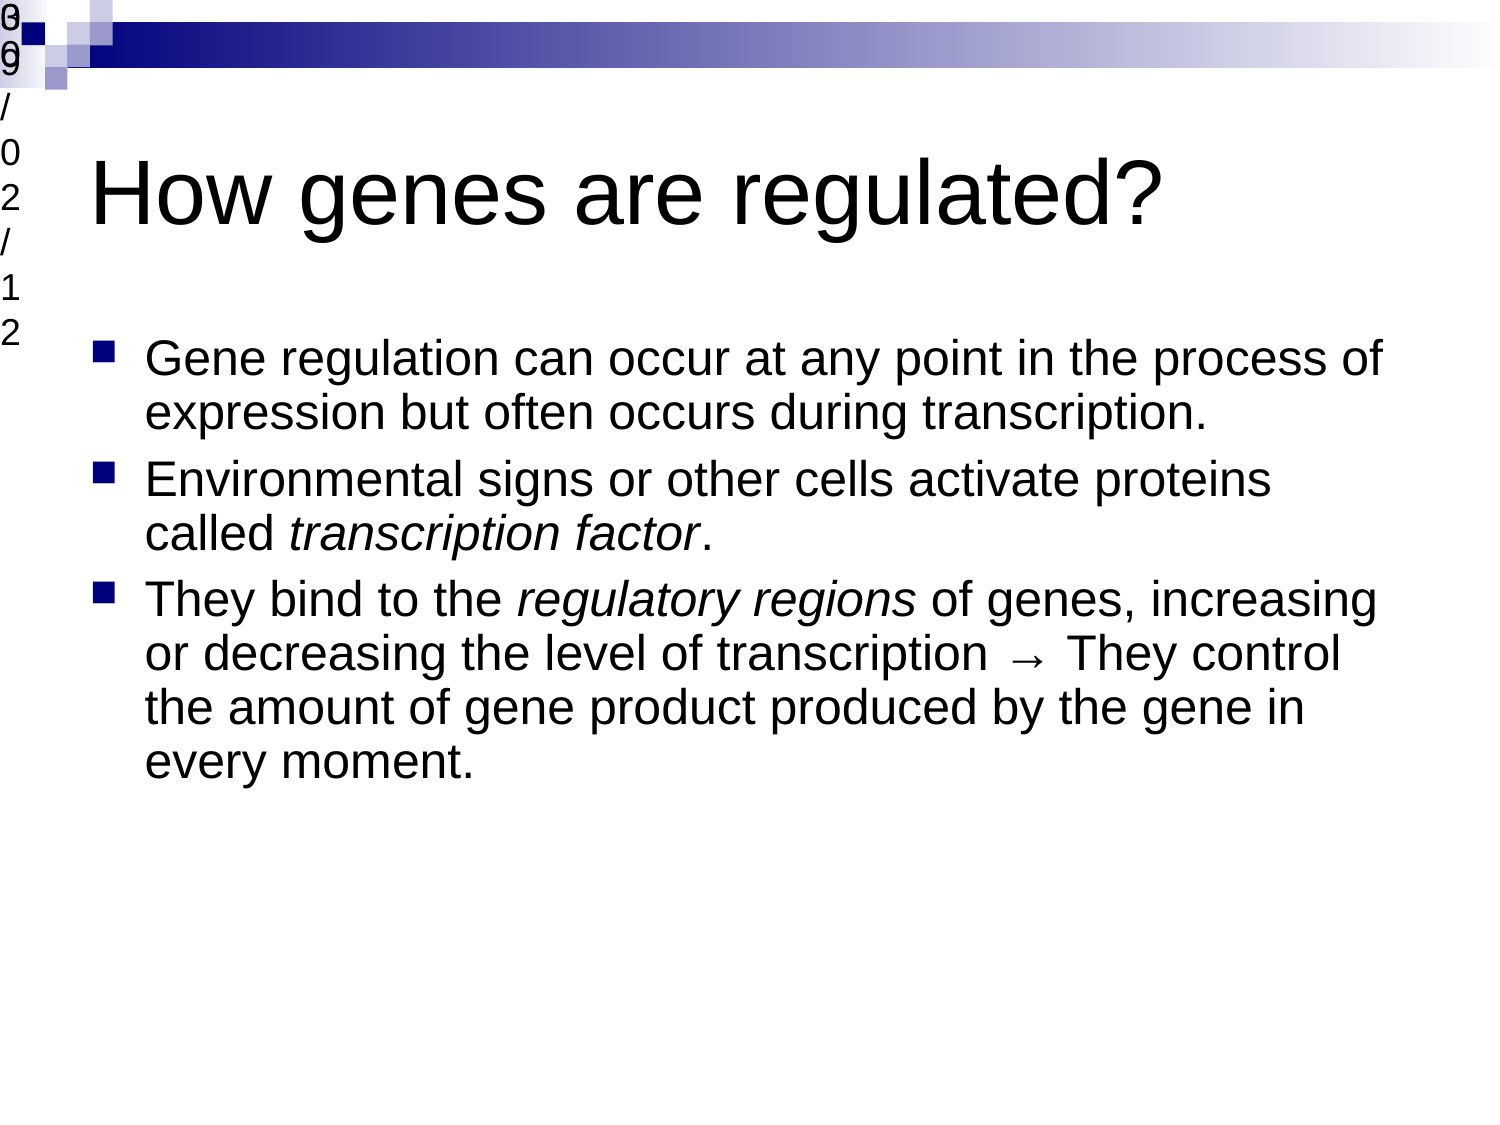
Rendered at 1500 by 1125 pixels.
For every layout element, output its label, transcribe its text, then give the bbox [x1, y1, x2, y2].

list Gene regulation can occur at any point in the process of expression but often occurs during transcription. Environmental signs or other cells activate proteins called transcription factor. They bind to the regulatory regions of genes, increasing or decreasing the level of transcription → They control the amount of gene product produced by the gene in every moment. [75, 324, 1425, 963]
title How genes are regulated? [75, 75, 1425, 300]
